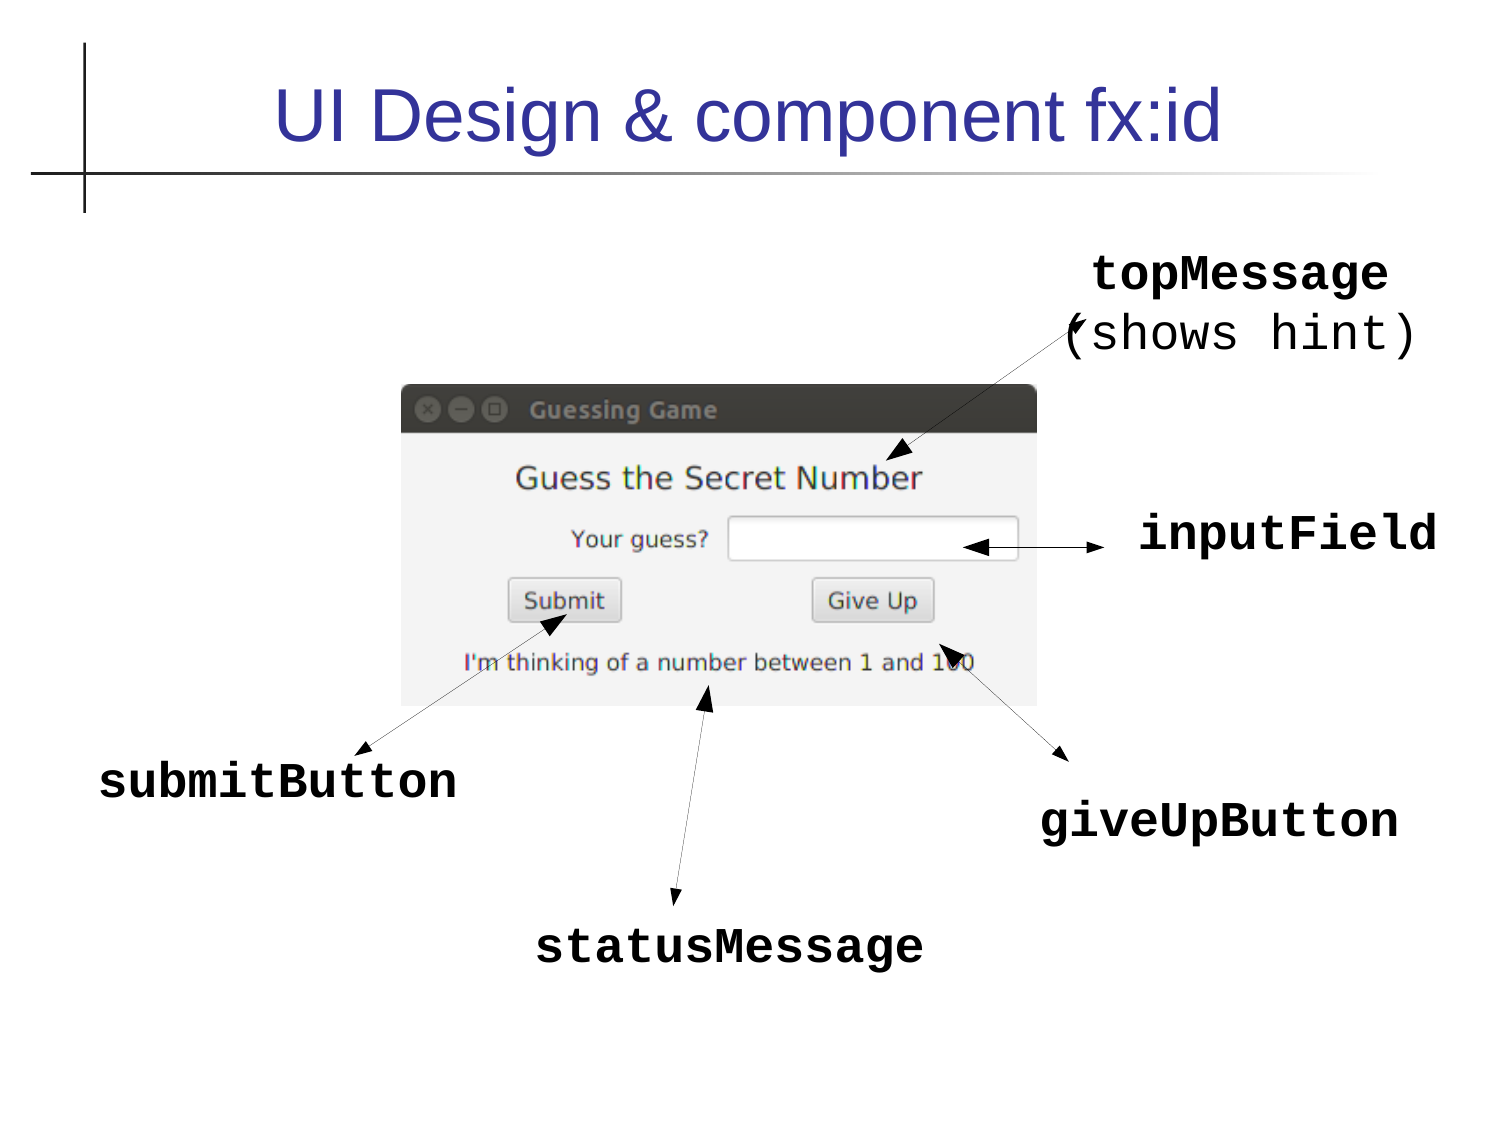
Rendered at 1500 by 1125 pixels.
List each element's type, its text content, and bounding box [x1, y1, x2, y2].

text_box topMessage (shows hint) [1044, 232, 1435, 368]
text_box inputField [1123, 492, 1453, 567]
picture [401, 384, 1037, 706]
text_box statusMessage [519, 905, 940, 981]
text_box giveUpButton [1024, 779, 1415, 855]
text_box submitButton [82, 740, 473, 815]
title UI Design & component fx:id [100, 24, 1398, 165]
